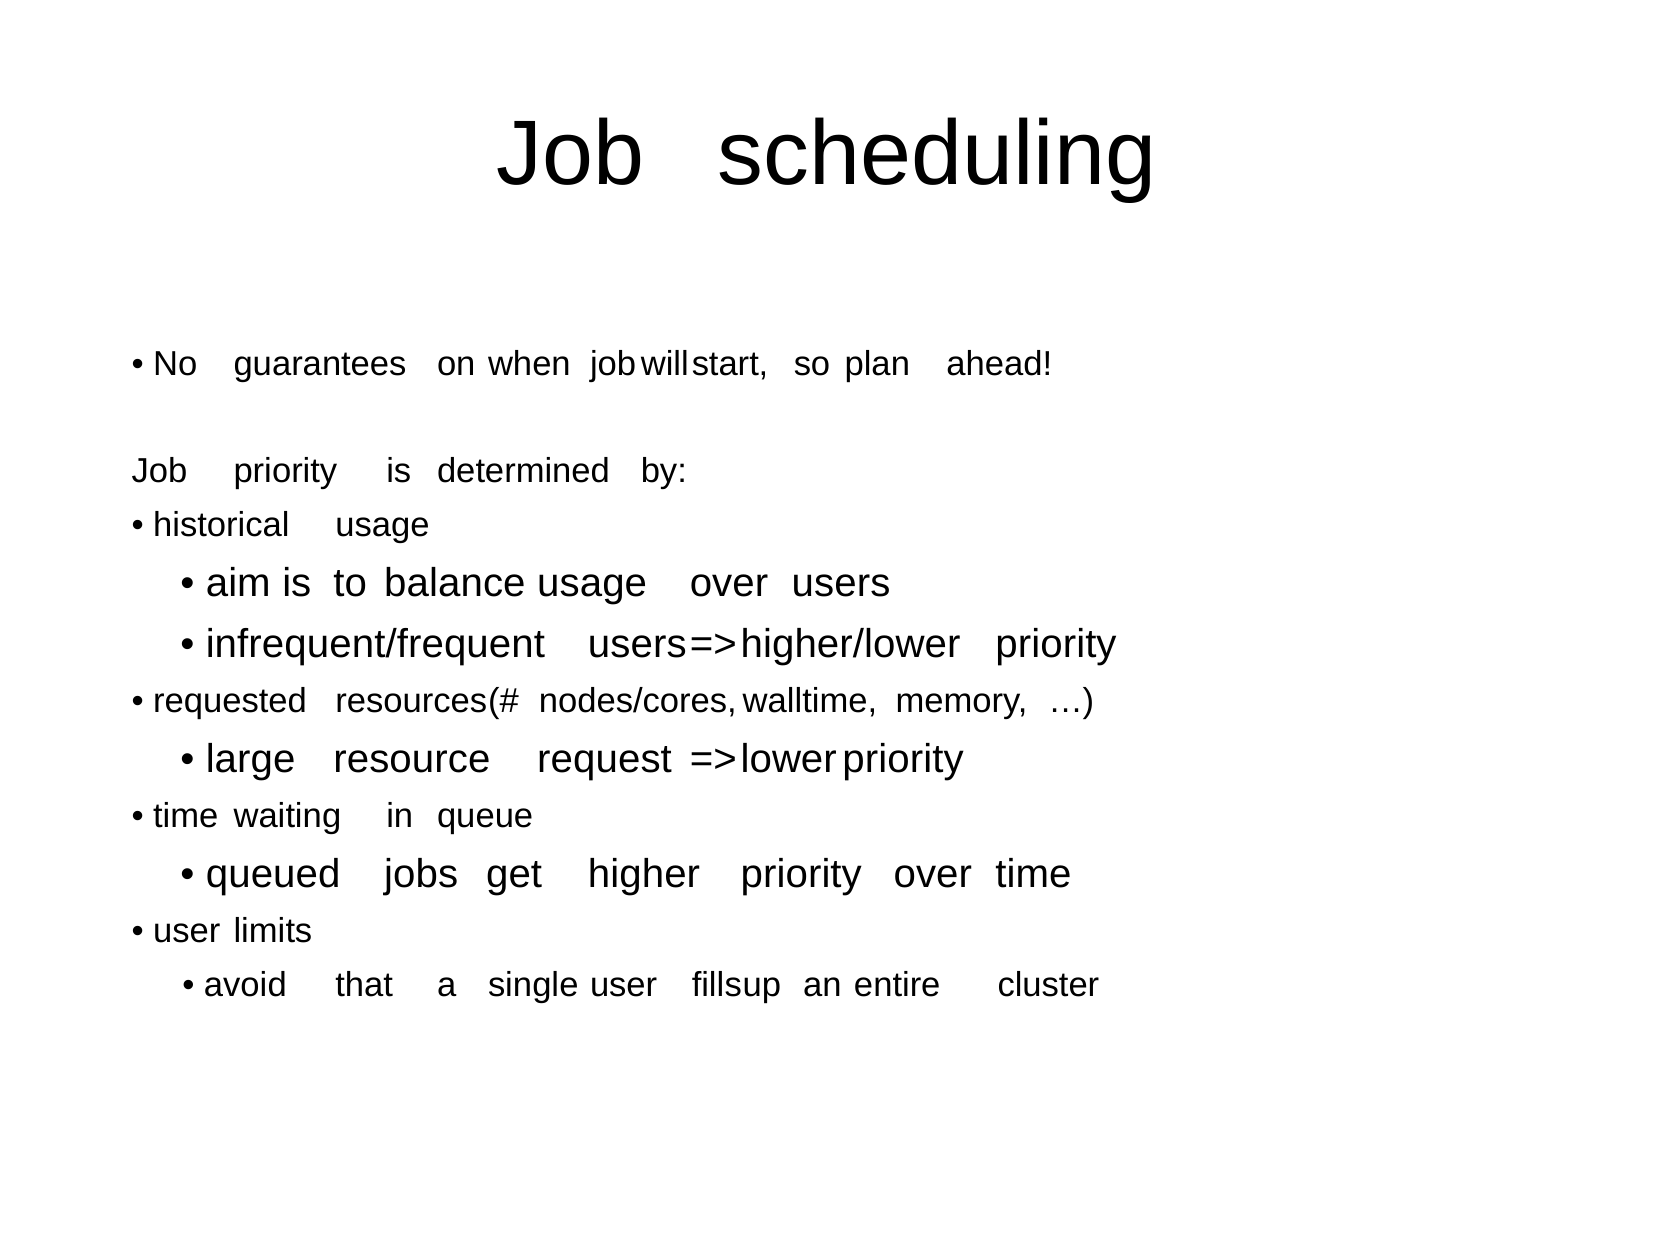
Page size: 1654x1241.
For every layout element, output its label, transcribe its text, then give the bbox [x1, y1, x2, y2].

title Job scheduling [82, 49, 1571, 257]
list • No guarantees on when job will start, so plan ahead! Job priority is determined by: • historical usage • aim is to balance usage over users • infrequent/frequent users => higher/lower priority • requested resources (# nodes/cores, walltime, memory, …) • large resource request => lower priority • time waiting in queue • queued jobs get higher priority over time • user limits • avoid that a single user fills up an entire cluster [82, 290, 1571, 1010]
